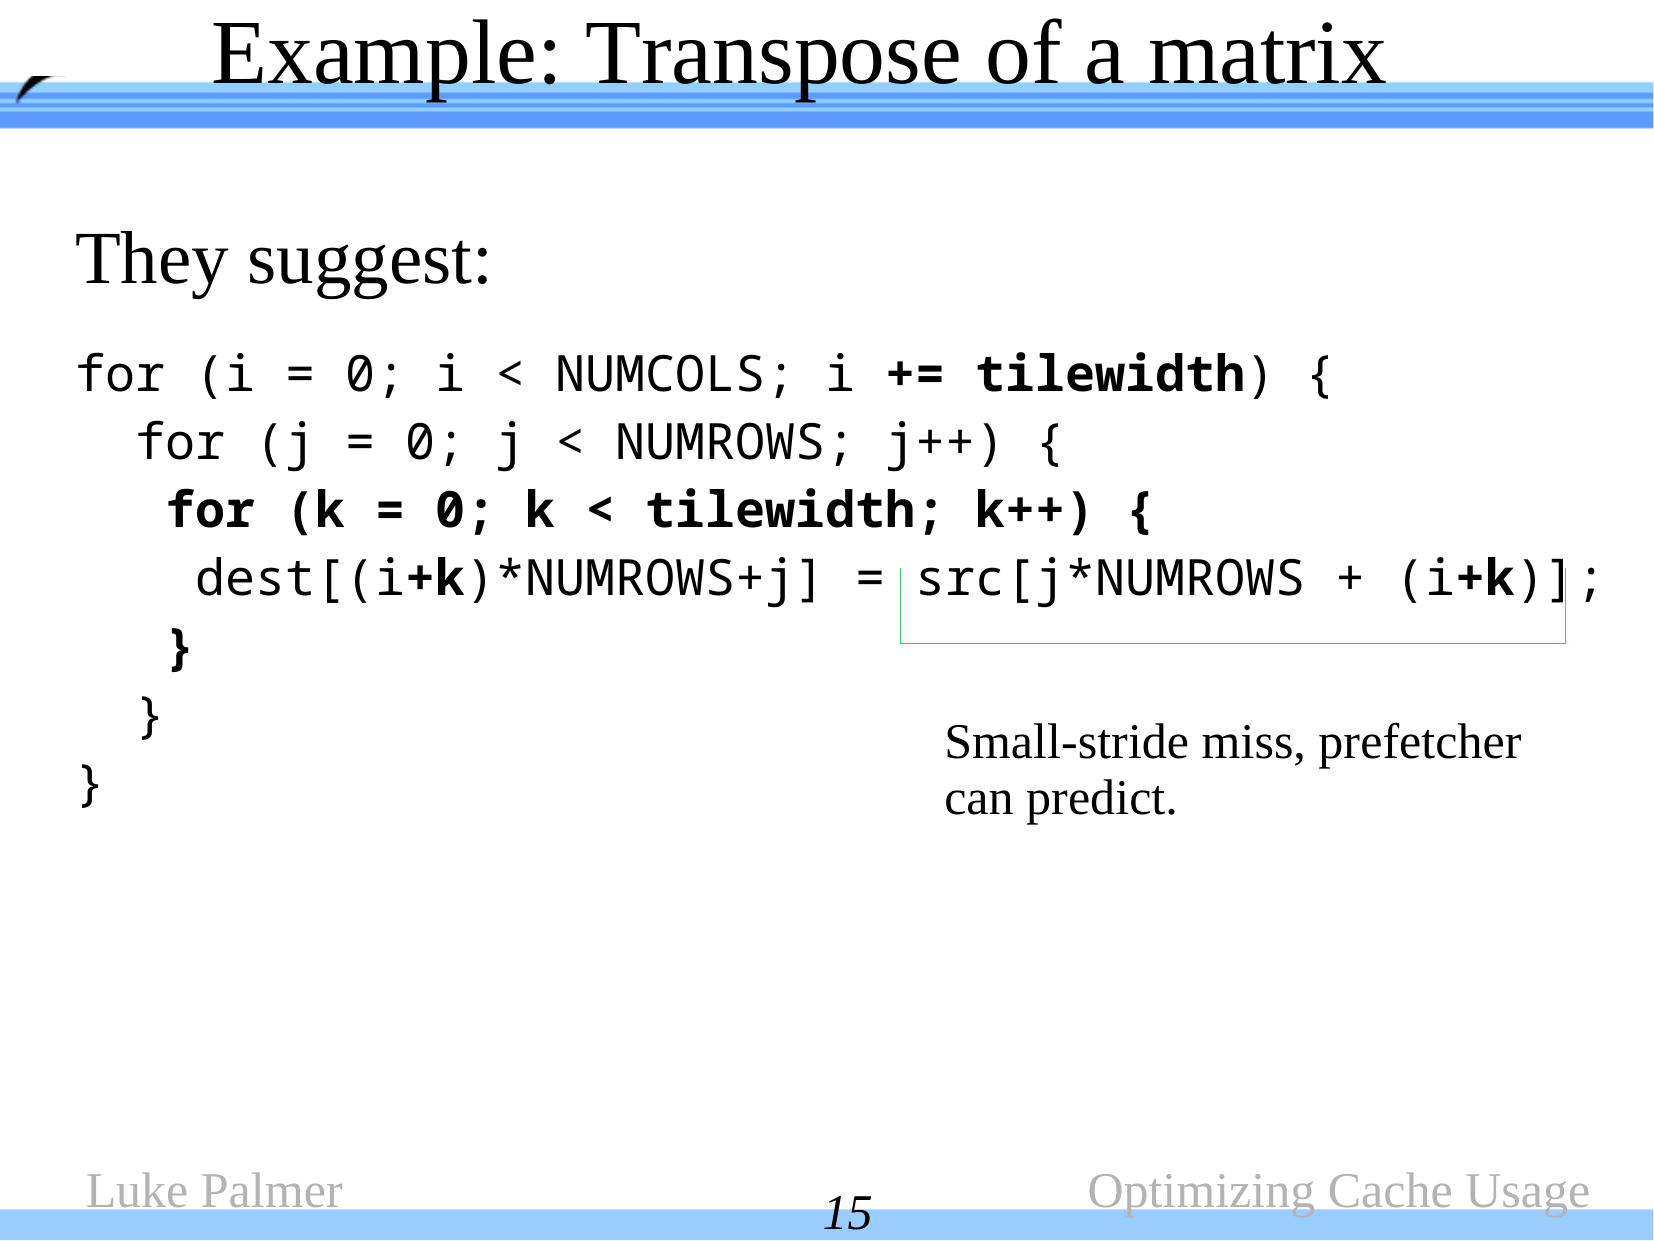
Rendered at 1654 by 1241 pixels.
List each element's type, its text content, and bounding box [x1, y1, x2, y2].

picture [0, 0, 1654, 133]
text_box They suggest: [75, 216, 486, 301]
text_box Small-stride miss, prefetcher can predict. [944, 714, 1613, 826]
text_box for (i = 0; i < NUMCOLS; i += tilewidth) { for (j = 0; j < NUMROWS; j++) { for (k = 0; k < tilewidth; k++) { dest[(i+k)*NUMROWS+j] = src[j*NUMROWS + (i+k)]; } } } [75, 337, 1651, 737]
title Example: Transpose of a matrix [94, 0, 1507, 107]
